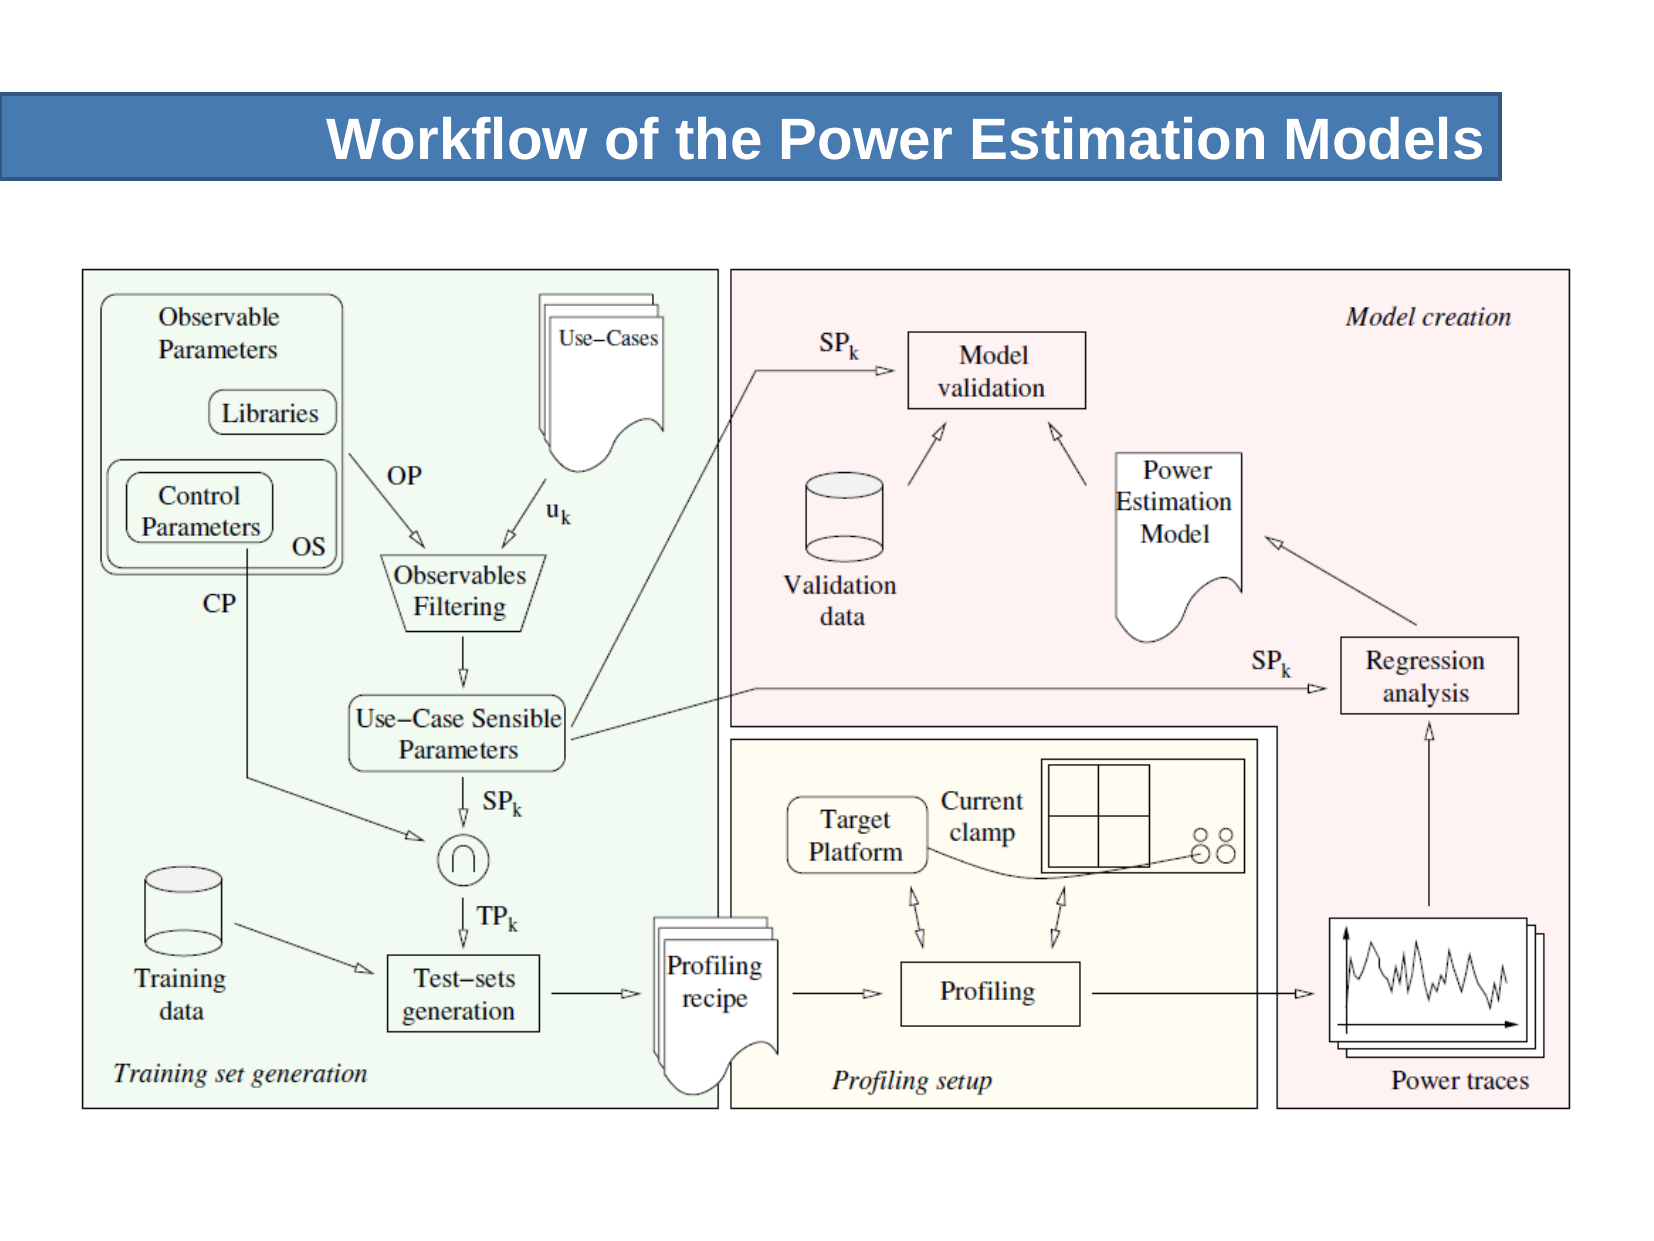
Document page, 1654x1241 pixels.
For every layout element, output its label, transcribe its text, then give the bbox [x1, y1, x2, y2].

text_box Workflow of the Power Estimation Models [0, 93, 1501, 180]
picture [75, 262, 1576, 1115]
